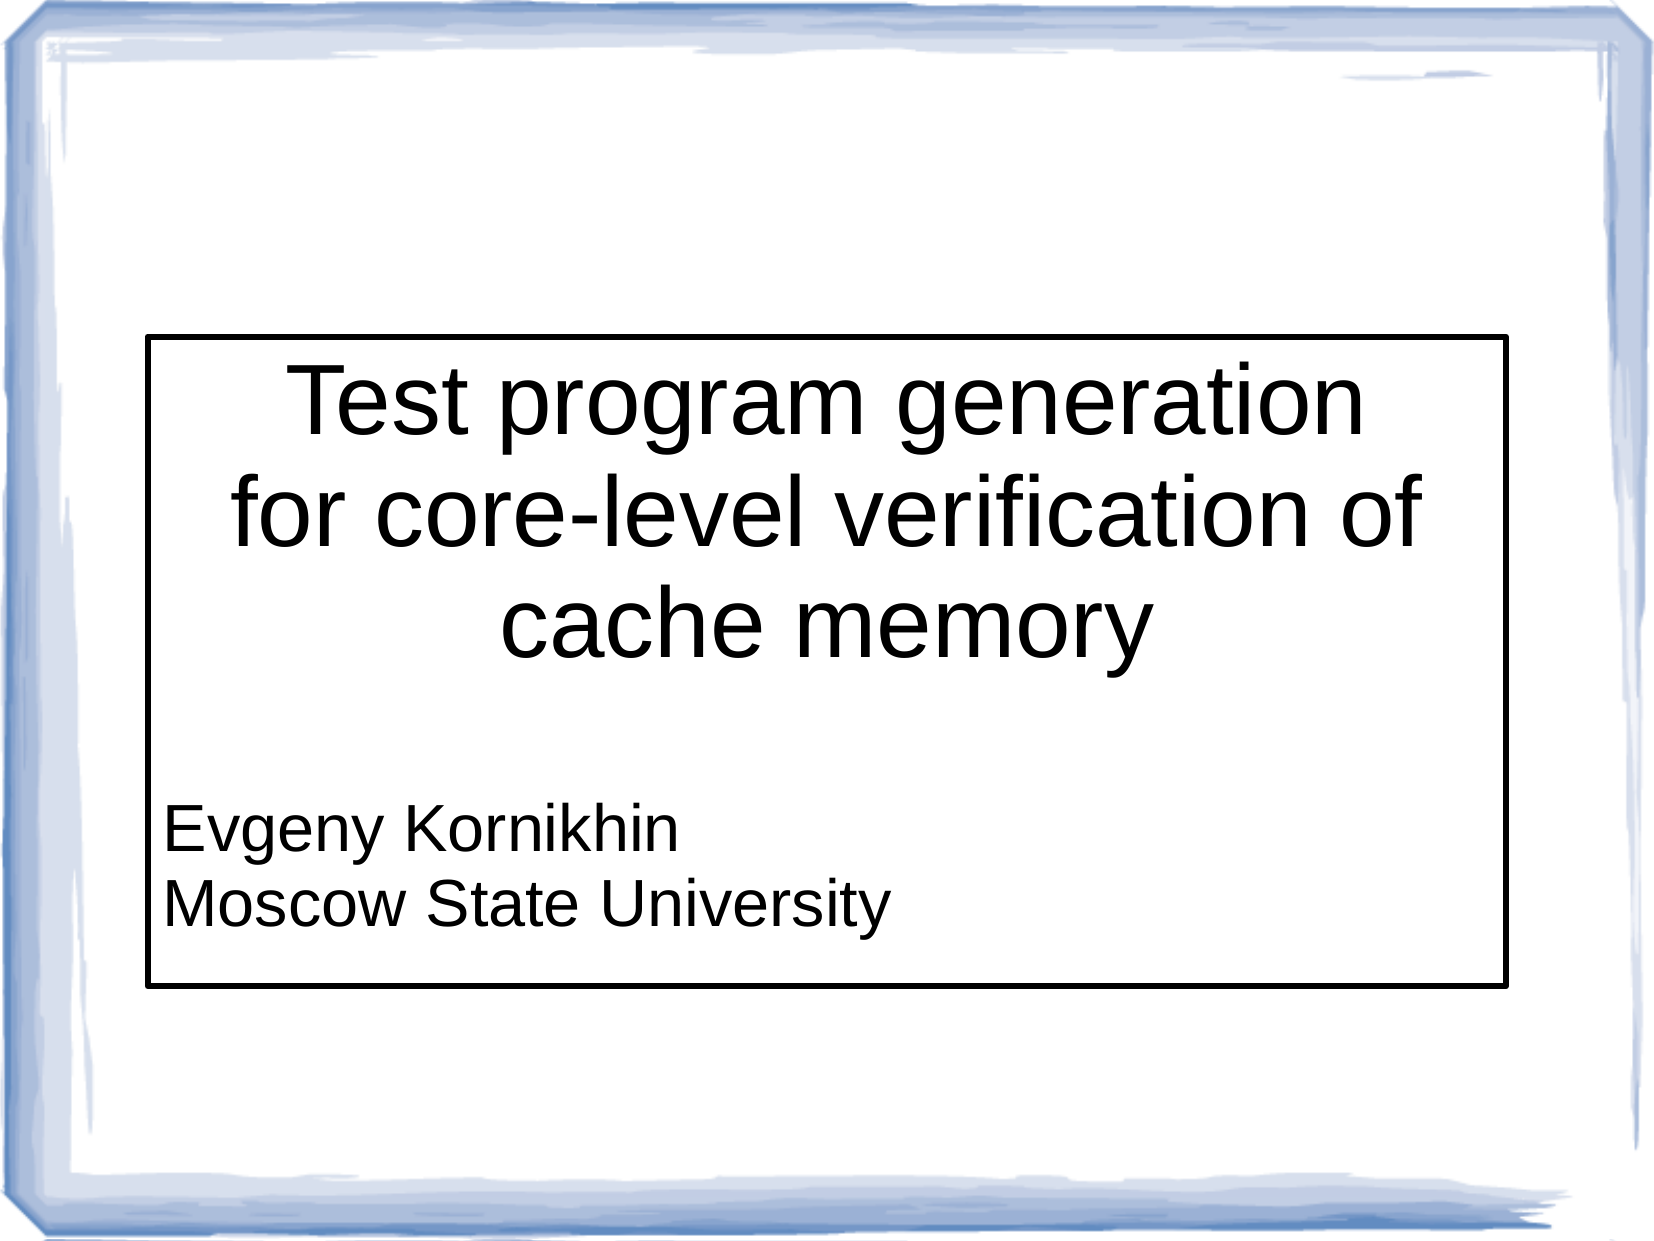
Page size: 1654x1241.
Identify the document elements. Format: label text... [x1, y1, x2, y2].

picture [0, 0, 1654, 1241]
text_box Test program generation for core-level verification of cache memory Evgeny Kornikhin Moscow State University [147, 336, 1506, 987]
